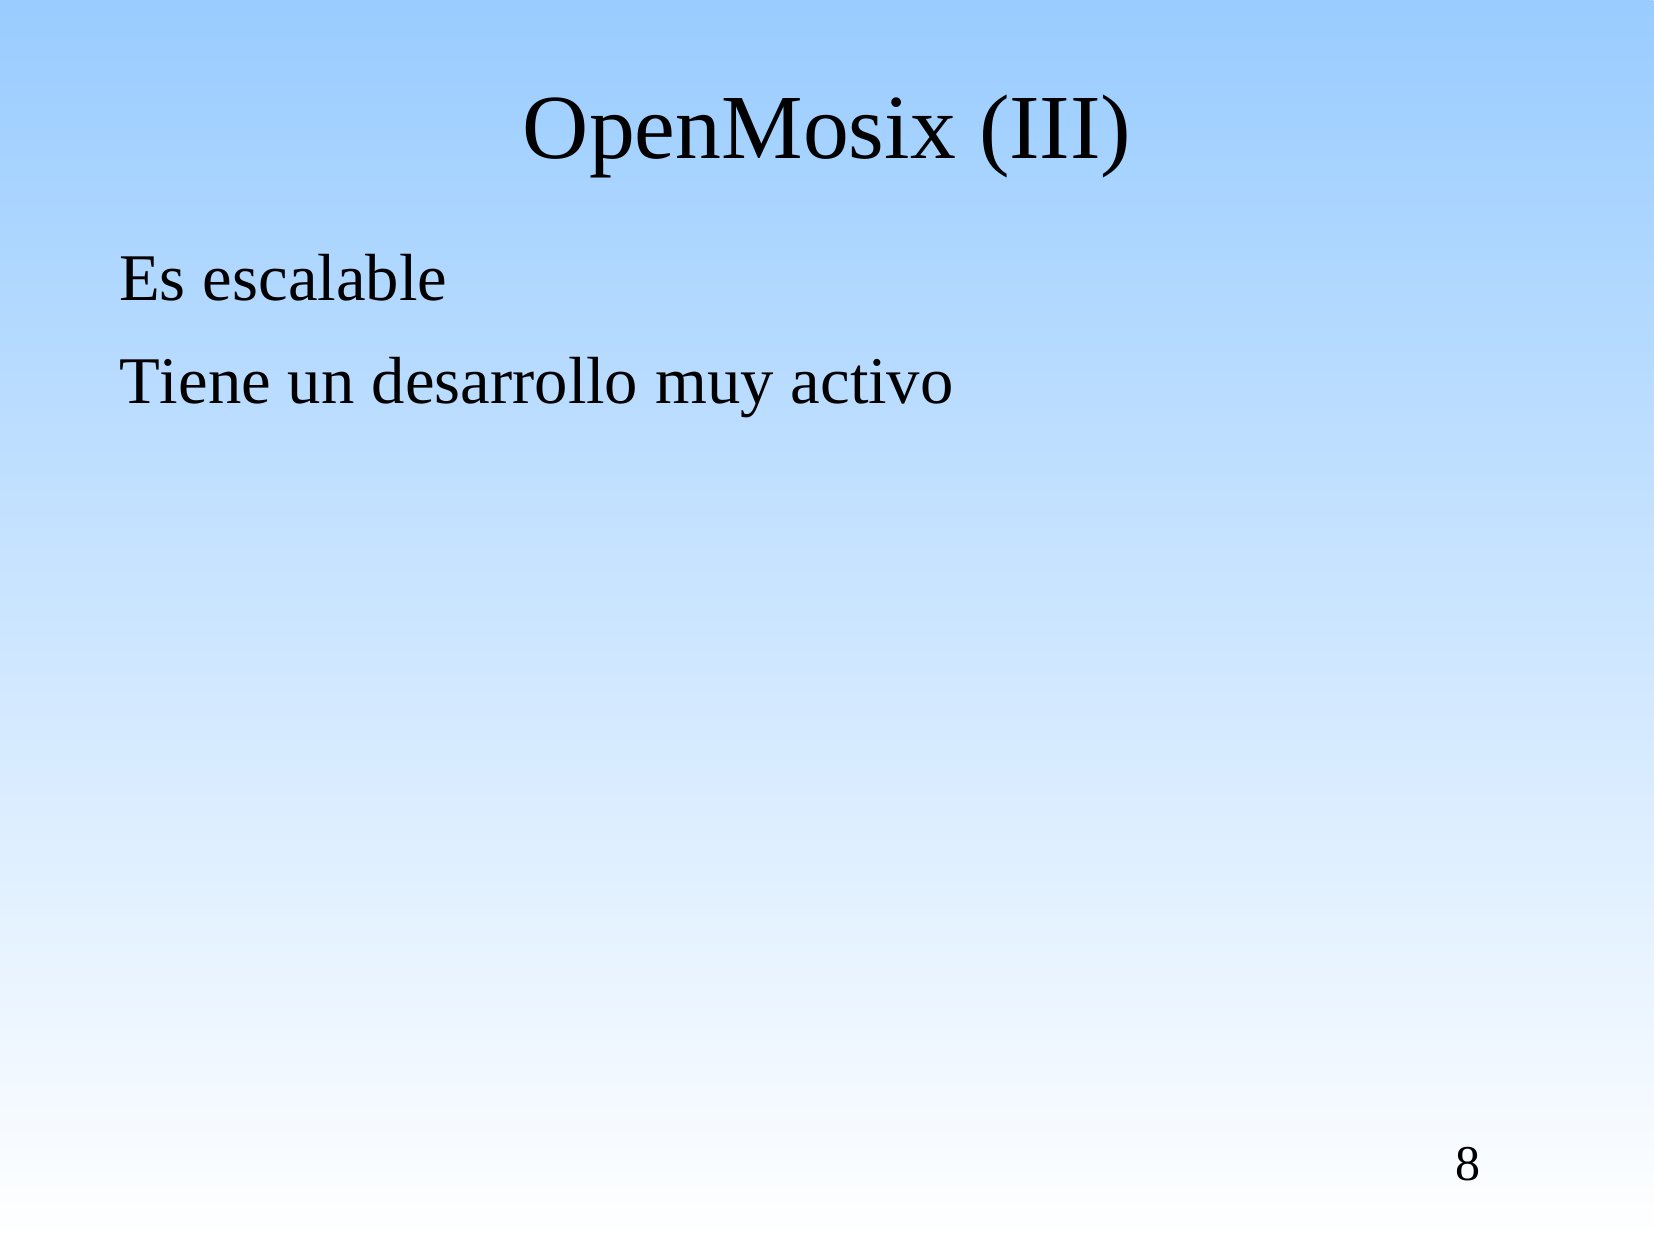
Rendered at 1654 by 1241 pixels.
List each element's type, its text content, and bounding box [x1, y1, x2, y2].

list Es escalable Tiene un desarrollo muy activo [101, 240, 1563, 1022]
title OpenMosix (III) [121, 60, 1534, 194]
text_box <número> [1455, 1135, 1654, 1206]
